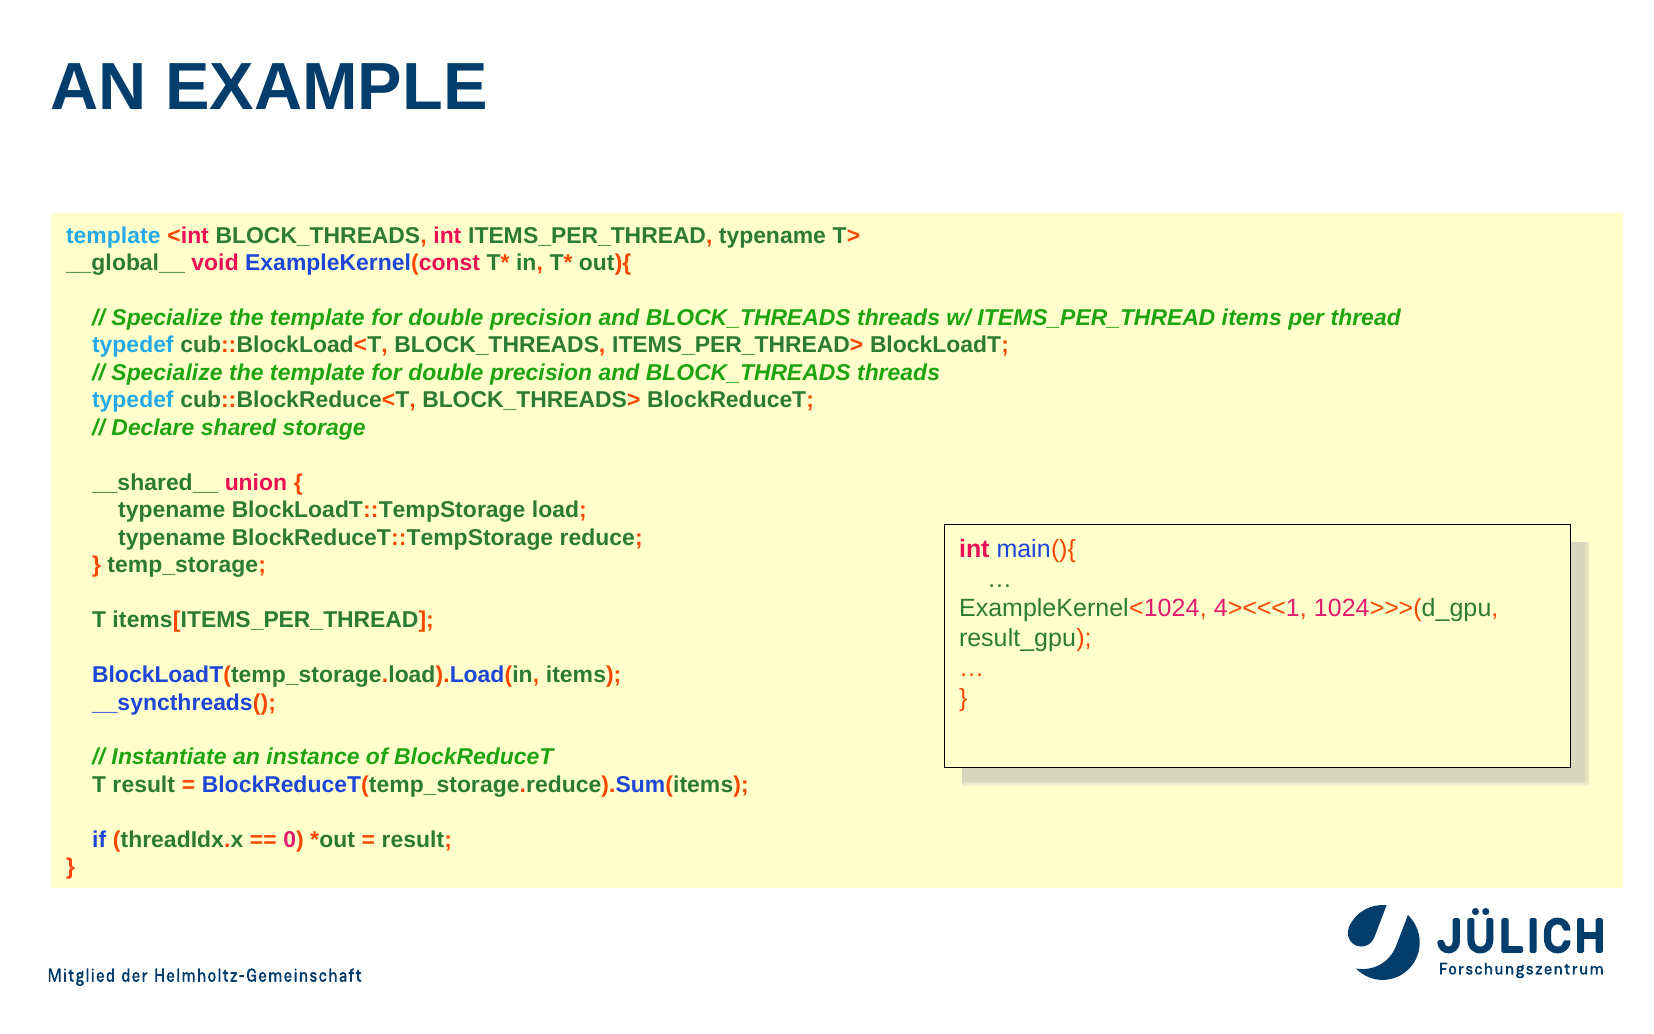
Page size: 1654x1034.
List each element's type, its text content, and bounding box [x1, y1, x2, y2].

text_box int main(){ … ExampleKernel<1024, 4><<<1, 1024>>>(d_gpu, result_gpu); … } [944, 524, 1571, 768]
text_box template <int BLOCK_THREADS, int ITEMS_PER_THREAD, typename T> __global__ void ExampleKernel(const T* in, T* out){ // Specialize the template for double precision and BLOCK_THREADS threads w/ ITEMS_PER_THREAD items per thread typedef cub::BlockLoad<T, BLOCK_THREADS, ITEMS_PER_THREAD> BlockLoadT; // Specialize the template for double precision and BLOCK_THREADS threads typedef cub::BlockReduce<T, BLOCK_THREADS> BlockReduceT; // Declare shared storage __shared__ union { typename BlockLoadT::TempStorage load; typename BlockReduceT::TempStorage reduce; } temp_storage; T items[ITEMS_PER_THREAD]; BlockLoadT(temp_storage.load).Load(in, items); __syncthreads(); // Instantiate an instance of BlockReduceT T result = BlockReduceT(temp_storage.reduce).Sum(items); if (threadIdx.x == 0) *out = result; } [51, 212, 1624, 889]
title An Example [50, 48, 1604, 219]
